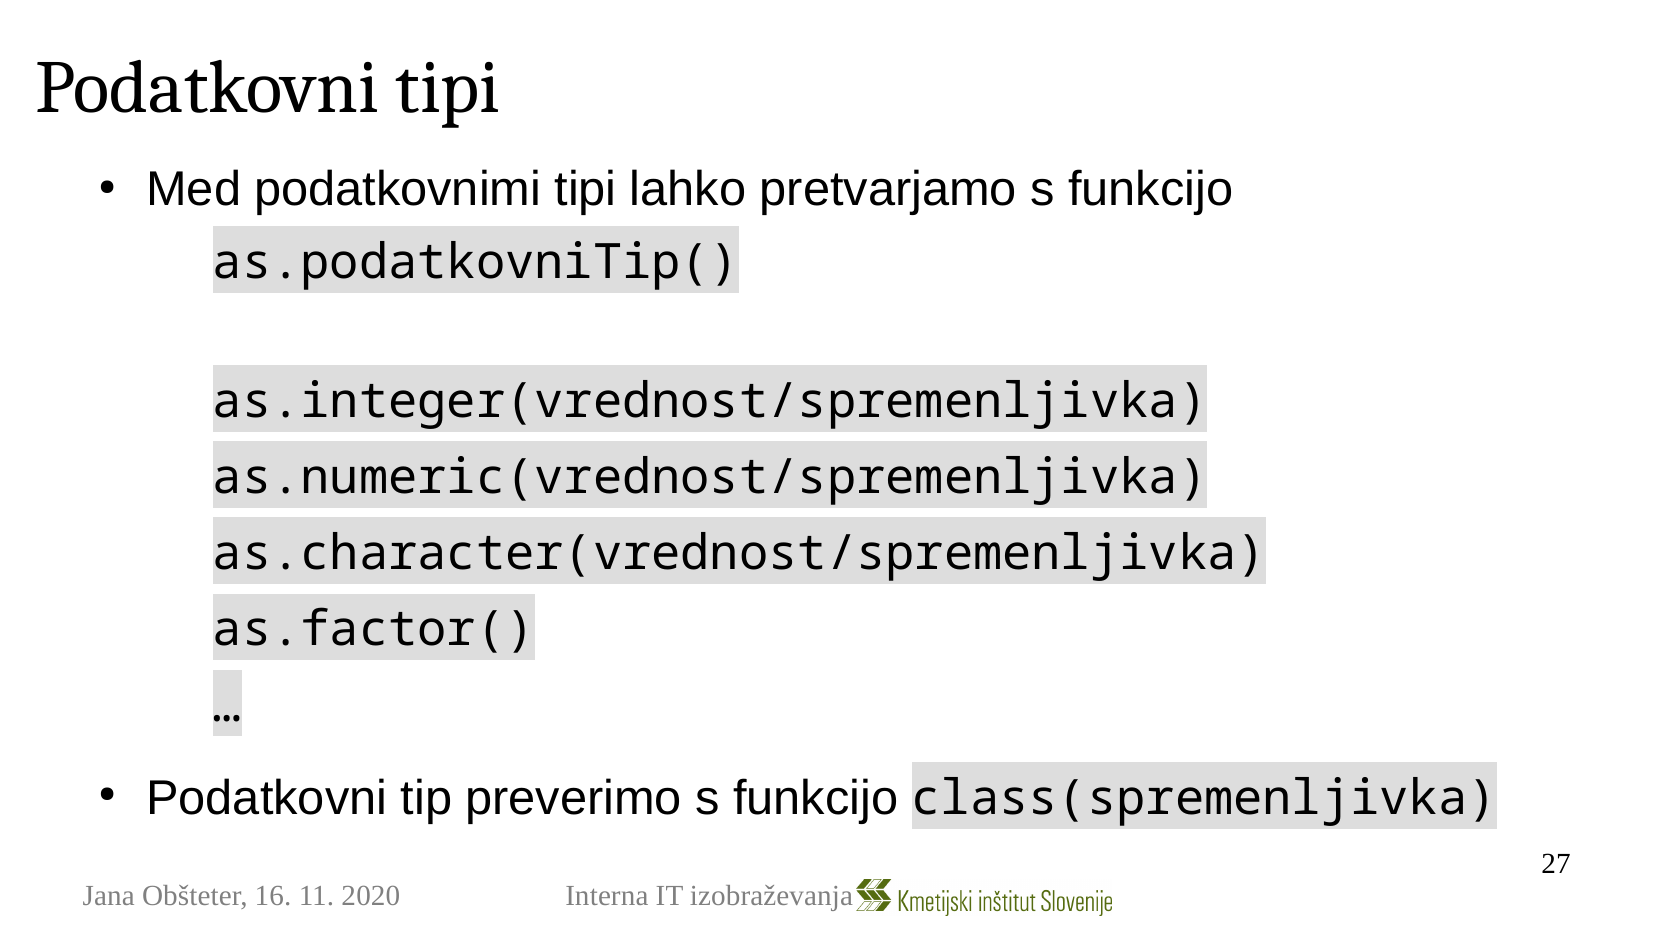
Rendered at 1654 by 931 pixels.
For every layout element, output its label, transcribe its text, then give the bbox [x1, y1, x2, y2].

list Med podatkovnimi tipi lahko pretvarjamo s funkcijo as.podatkovniTip() as.integer(vrednost/spremenljivka) as.numeric(vrednost/spremenljivka) as.character(vrednost/spremenljivka) as.factor() … Podatkovni tip preverimo s funkcijo class(spremenljivka) [82, 153, 1571, 837]
picture [856, 879, 1112, 916]
title Podatkovni tipi [35, 21, 1524, 154]
